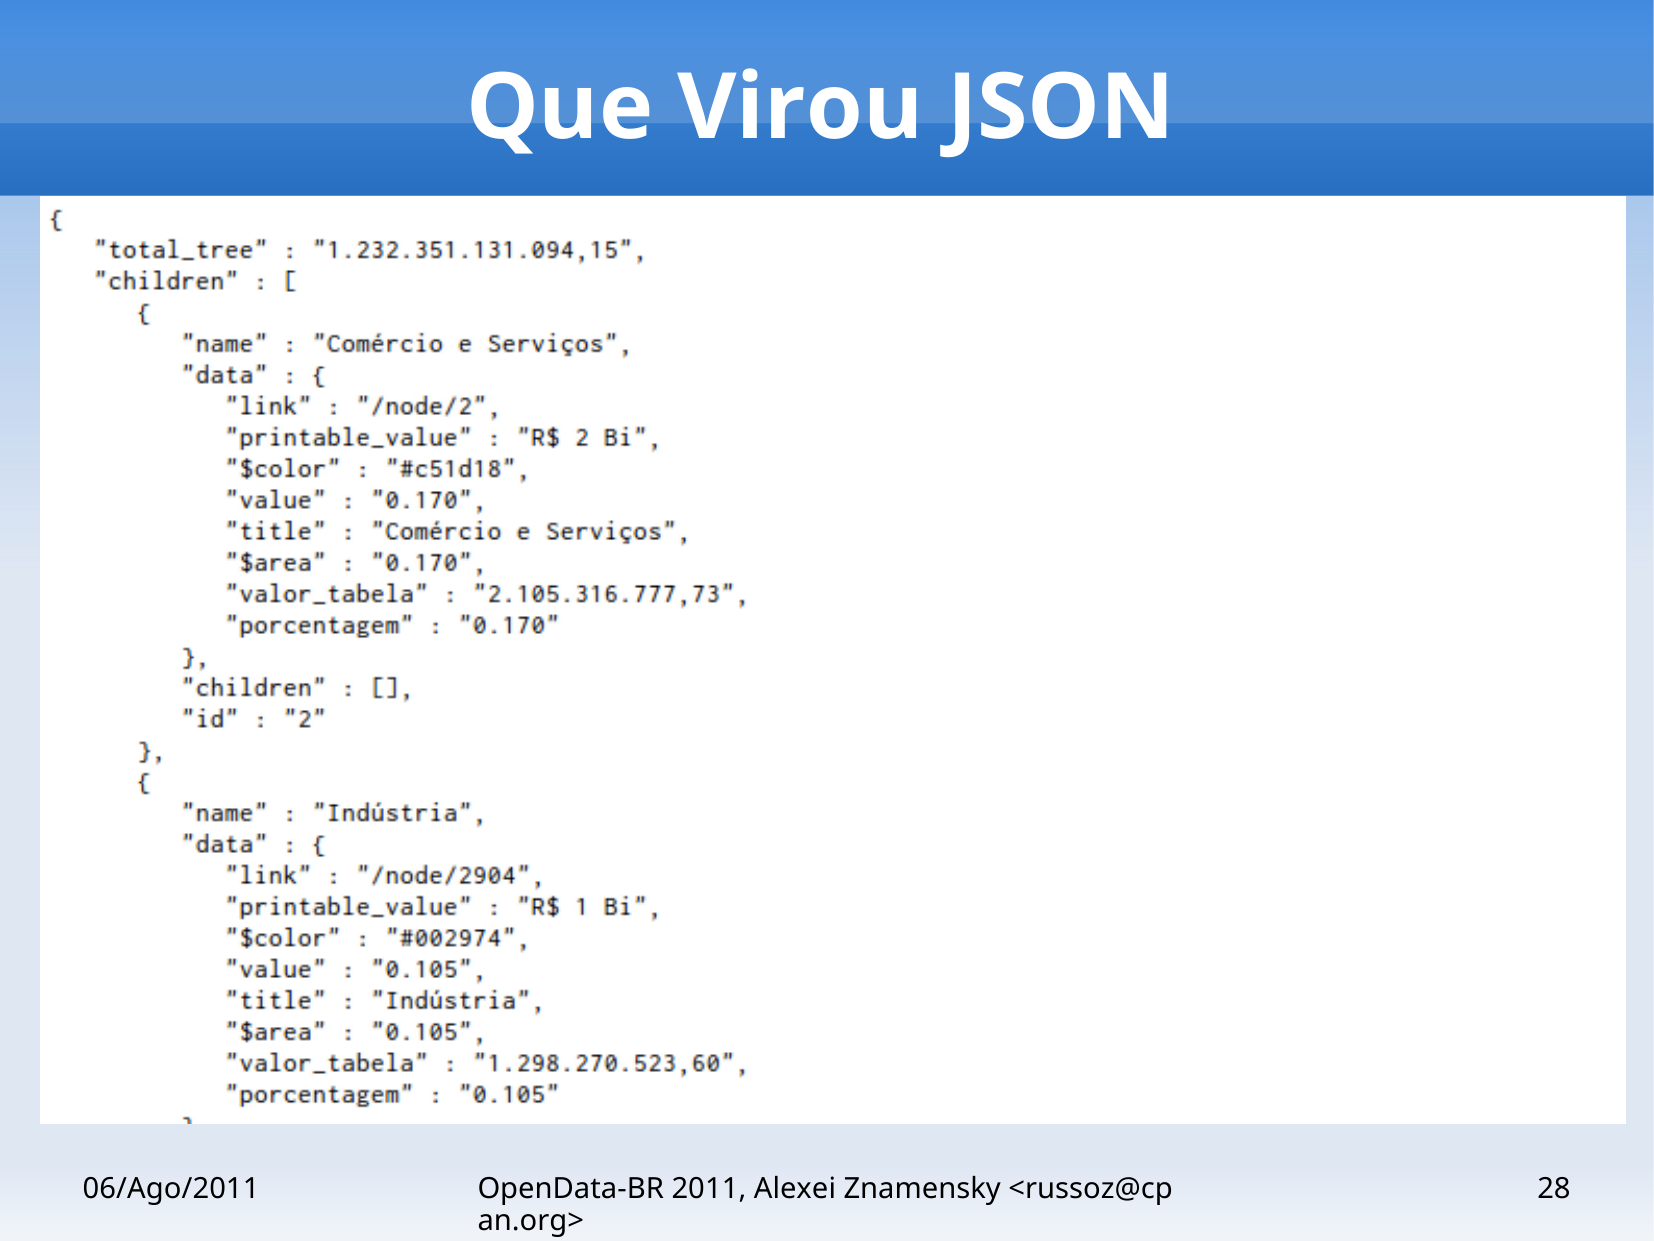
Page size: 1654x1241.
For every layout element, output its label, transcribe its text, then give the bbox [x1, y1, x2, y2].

picture [0, 0, 1654, 1241]
title Que Virou JSON [76, 0, 1565, 196]
